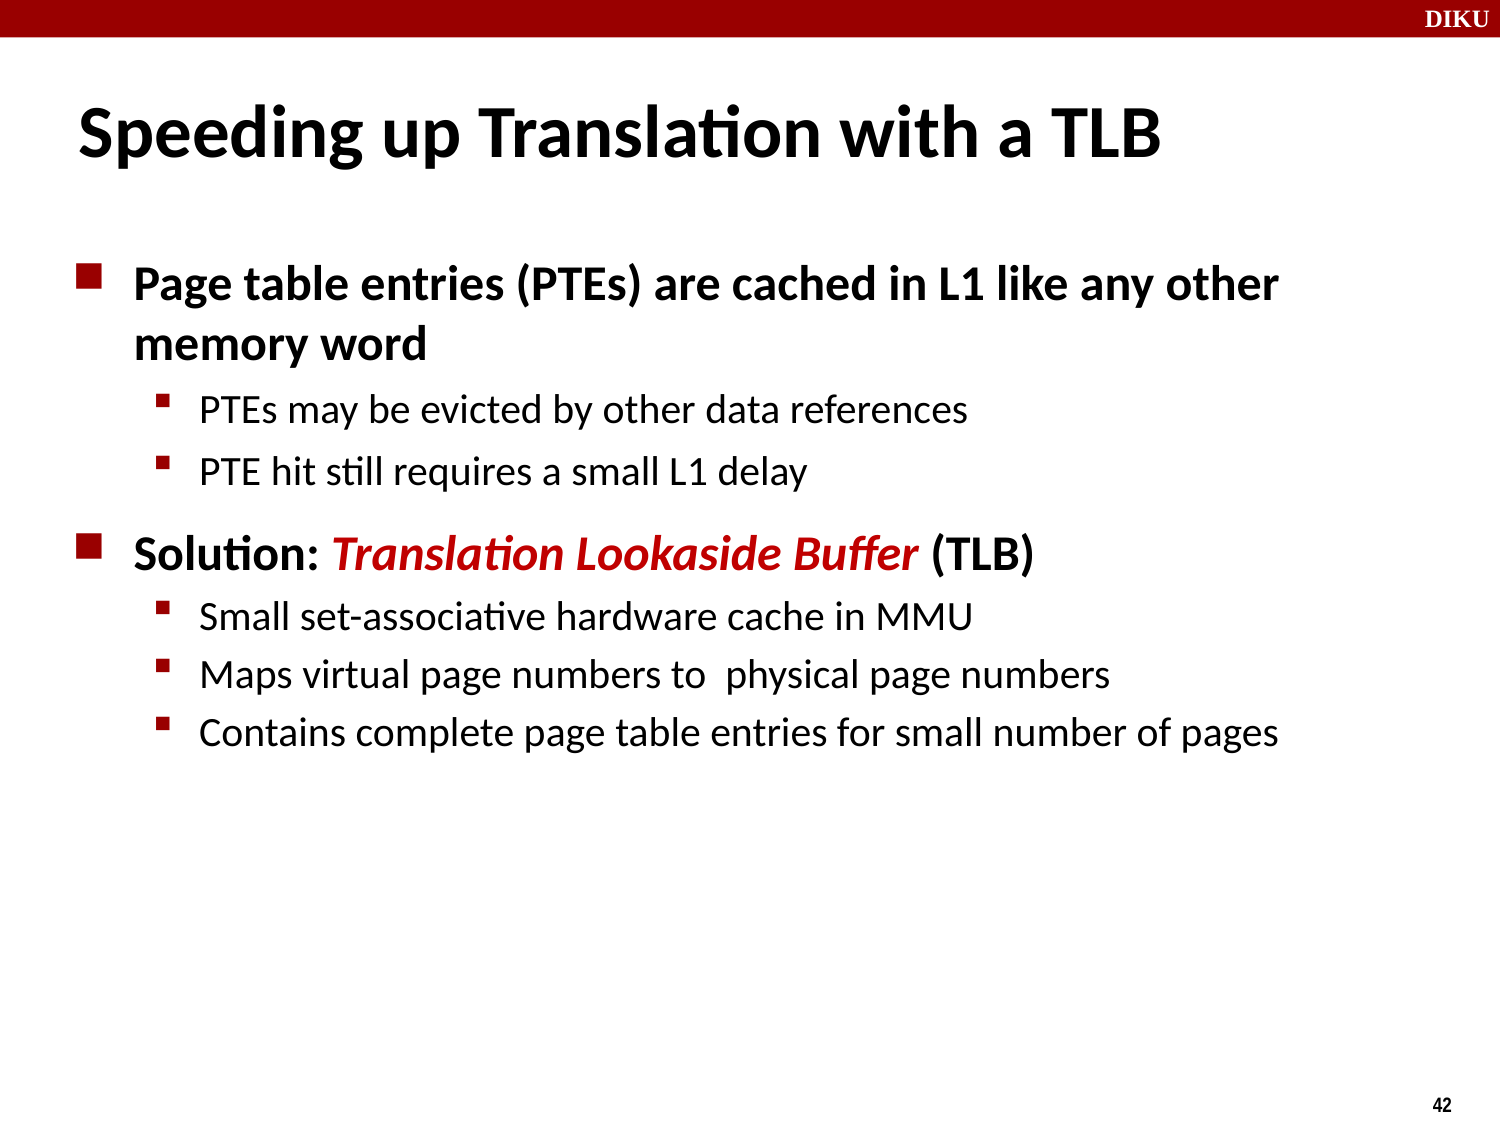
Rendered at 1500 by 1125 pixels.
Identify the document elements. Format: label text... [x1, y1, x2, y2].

text_box Page table entries (PTEs) are cached in L1 like any other memory word PTEs may be evicted by other data references PTE hit still requires a small L1 delay Solution: Translation Lookaside Buffer (TLB) Small set-associative hardware cache in MMU Maps virtual page numbers to physical page numbers Contains complete page table entries for small number of pages [62, 242, 1465, 1100]
text_box Speeding up Translation with a TLB [63, 80, 1439, 175]
